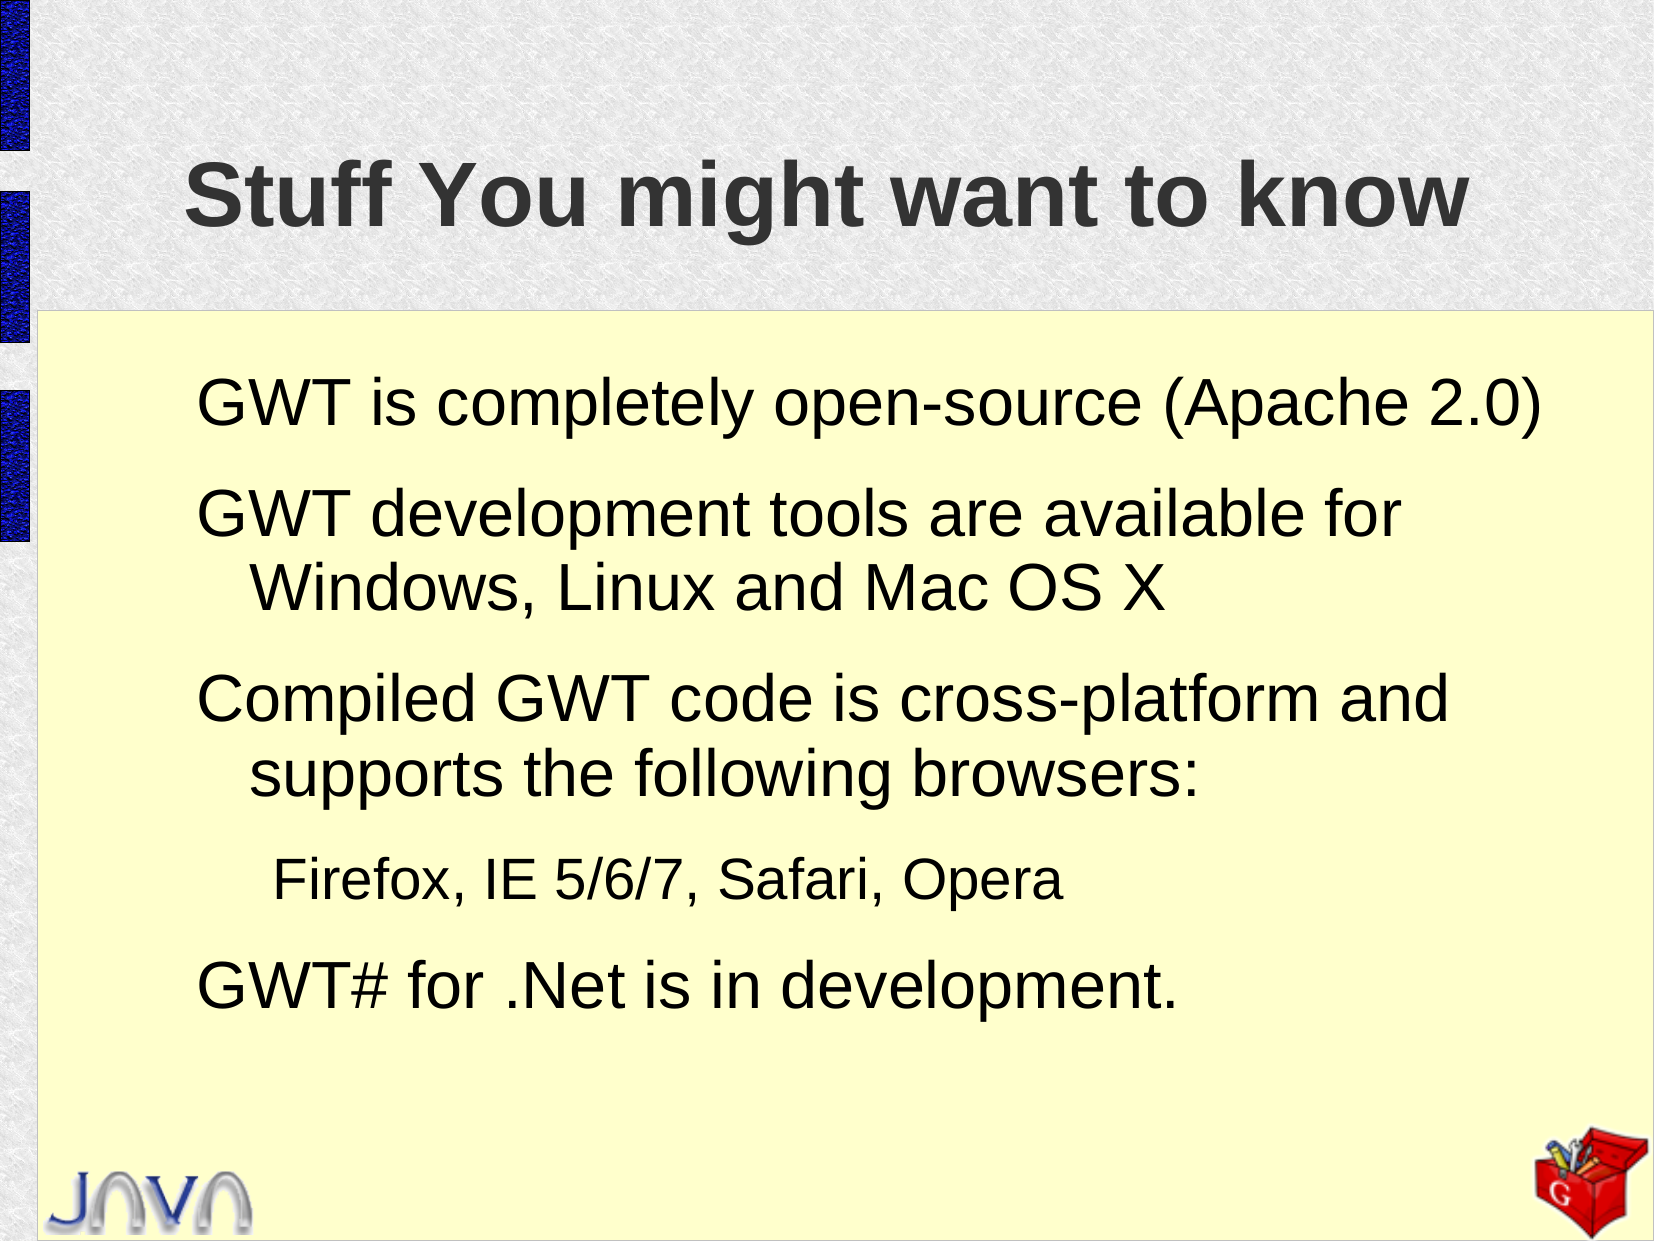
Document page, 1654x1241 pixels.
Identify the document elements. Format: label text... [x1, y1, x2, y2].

picture [1525, 1118, 1654, 1241]
picture [1, 1, 29, 150]
picture [43, 1162, 263, 1235]
picture [1, 391, 29, 541]
picture [0, 0, 1654, 1241]
picture [1, 192, 29, 342]
title Stuff You might want to know [121, 91, 1534, 299]
list GWT is completely open-source (Apache 2.0) GWT development tools are available for Windows, Linux and Mac OS X Compiled GWT code is cross-platform and supports the following browsers: Firefox, IE 5/6/7, Safari, Opera GWT# for .Net is in development. [178, 364, 1570, 1163]
